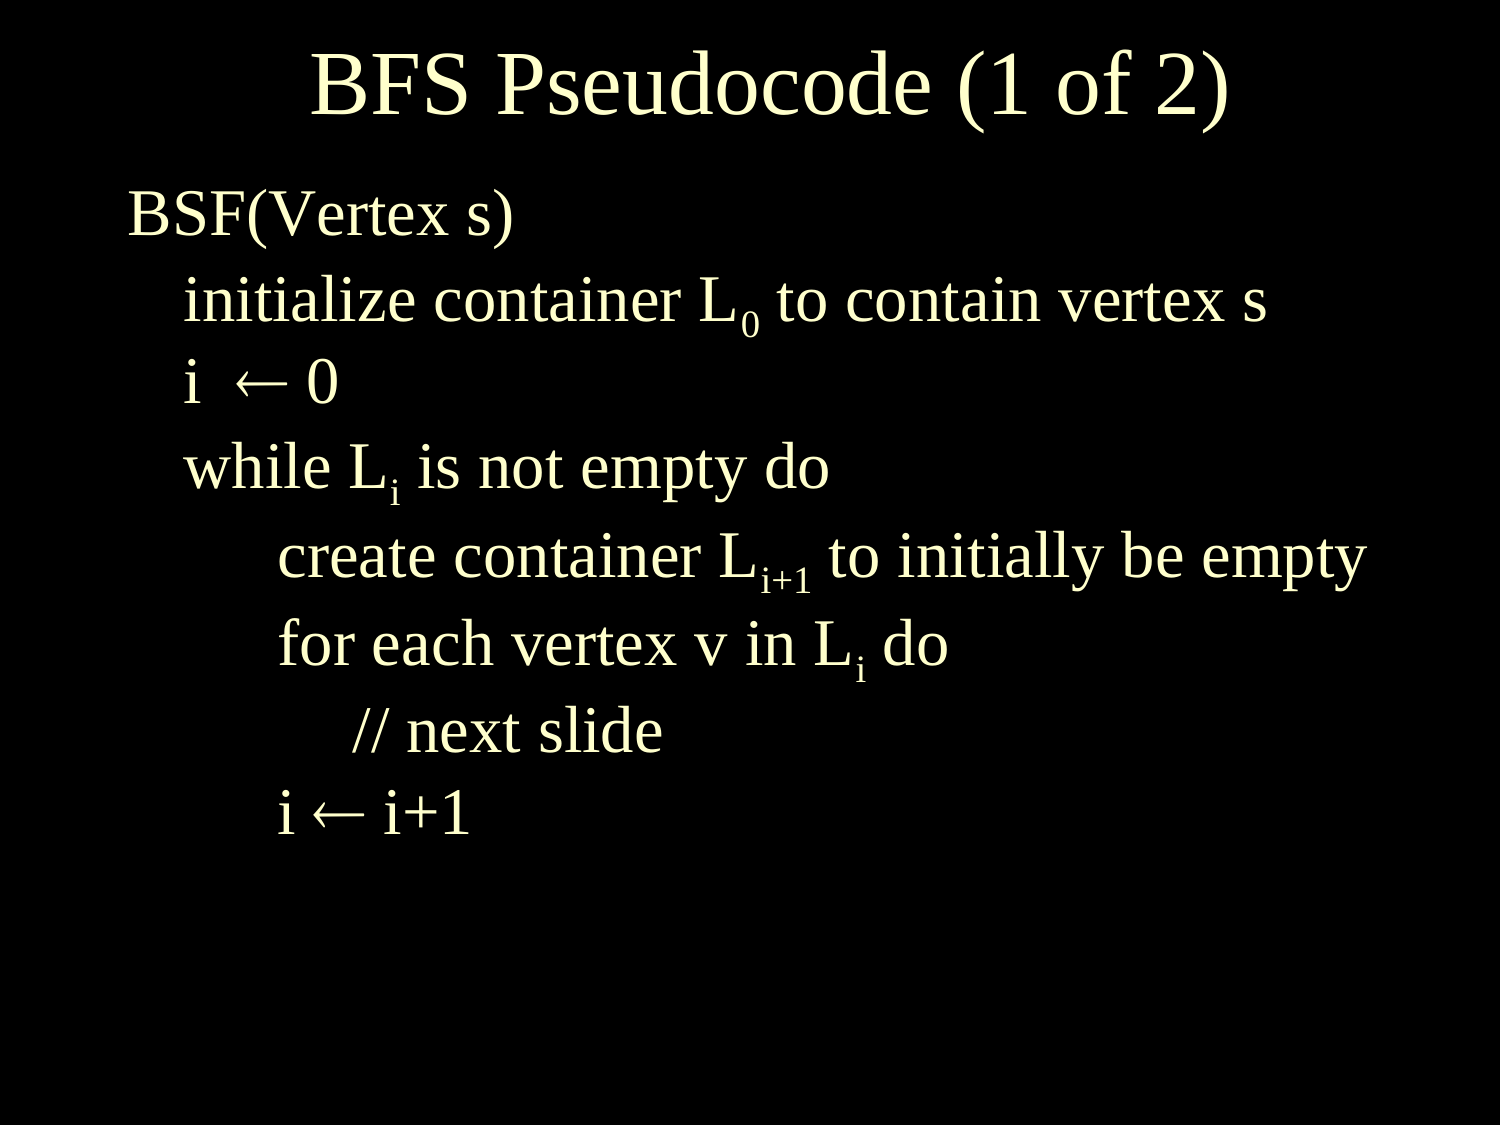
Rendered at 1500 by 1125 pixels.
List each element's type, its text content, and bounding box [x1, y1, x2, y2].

list BSF(Vertex s) initialize container L0 to contain vertex s i  0 while Li is not empty do create container Li+1 to initially be empty for each vertex v in Li do // next slide i  i+1 [112, 174, 1482, 1026]
title BFS Pseudocode (1 of 2) [42, 24, 1500, 142]
